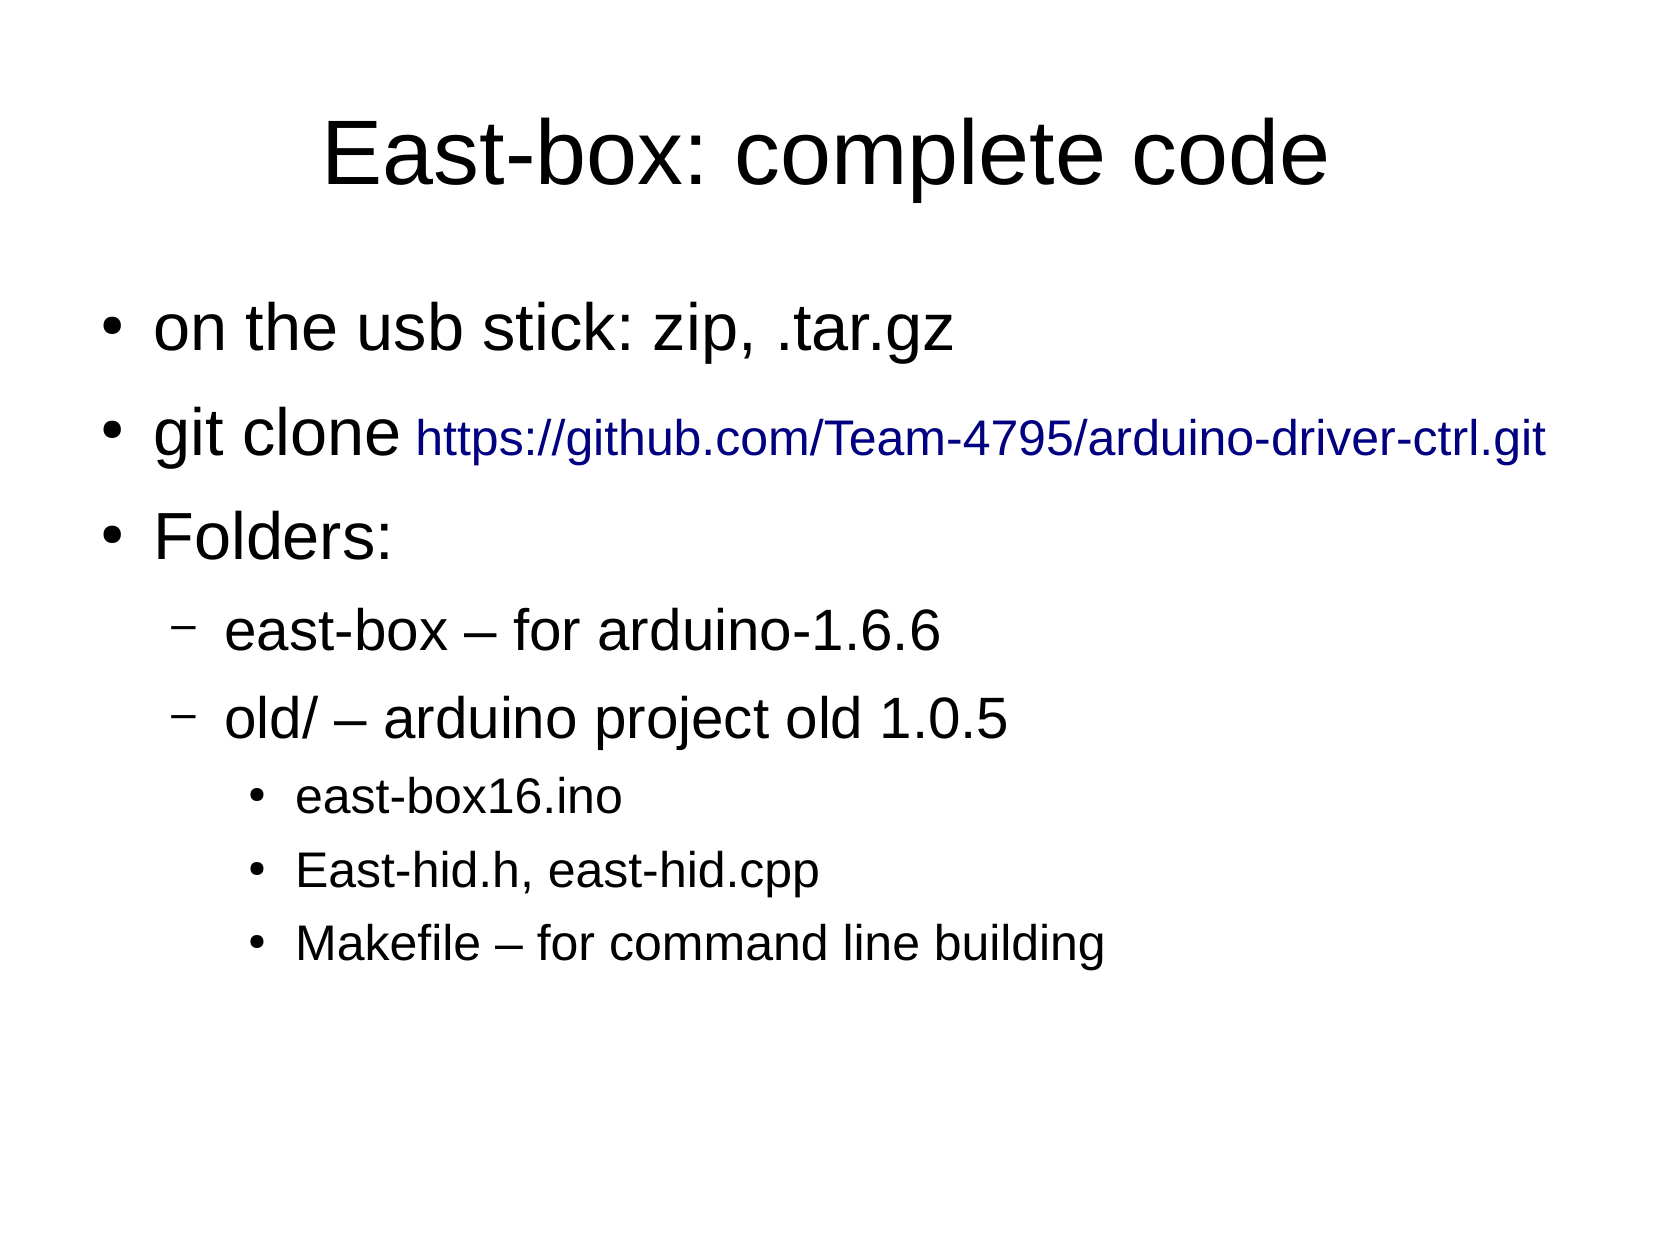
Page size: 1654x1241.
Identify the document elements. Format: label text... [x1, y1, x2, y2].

title East-box: complete code [82, 49, 1571, 257]
list on the usb stick: zip, .tar.gz git clone https://github.com/Team-4795/arduino-driver-ctrl.git Folders: east-box – for arduino-1.6.6 old/ – arduino project old 1.0.5 east-box16.ino East-hid.h, east-hid.cpp Makefile – for command line building [82, 290, 1571, 1010]
